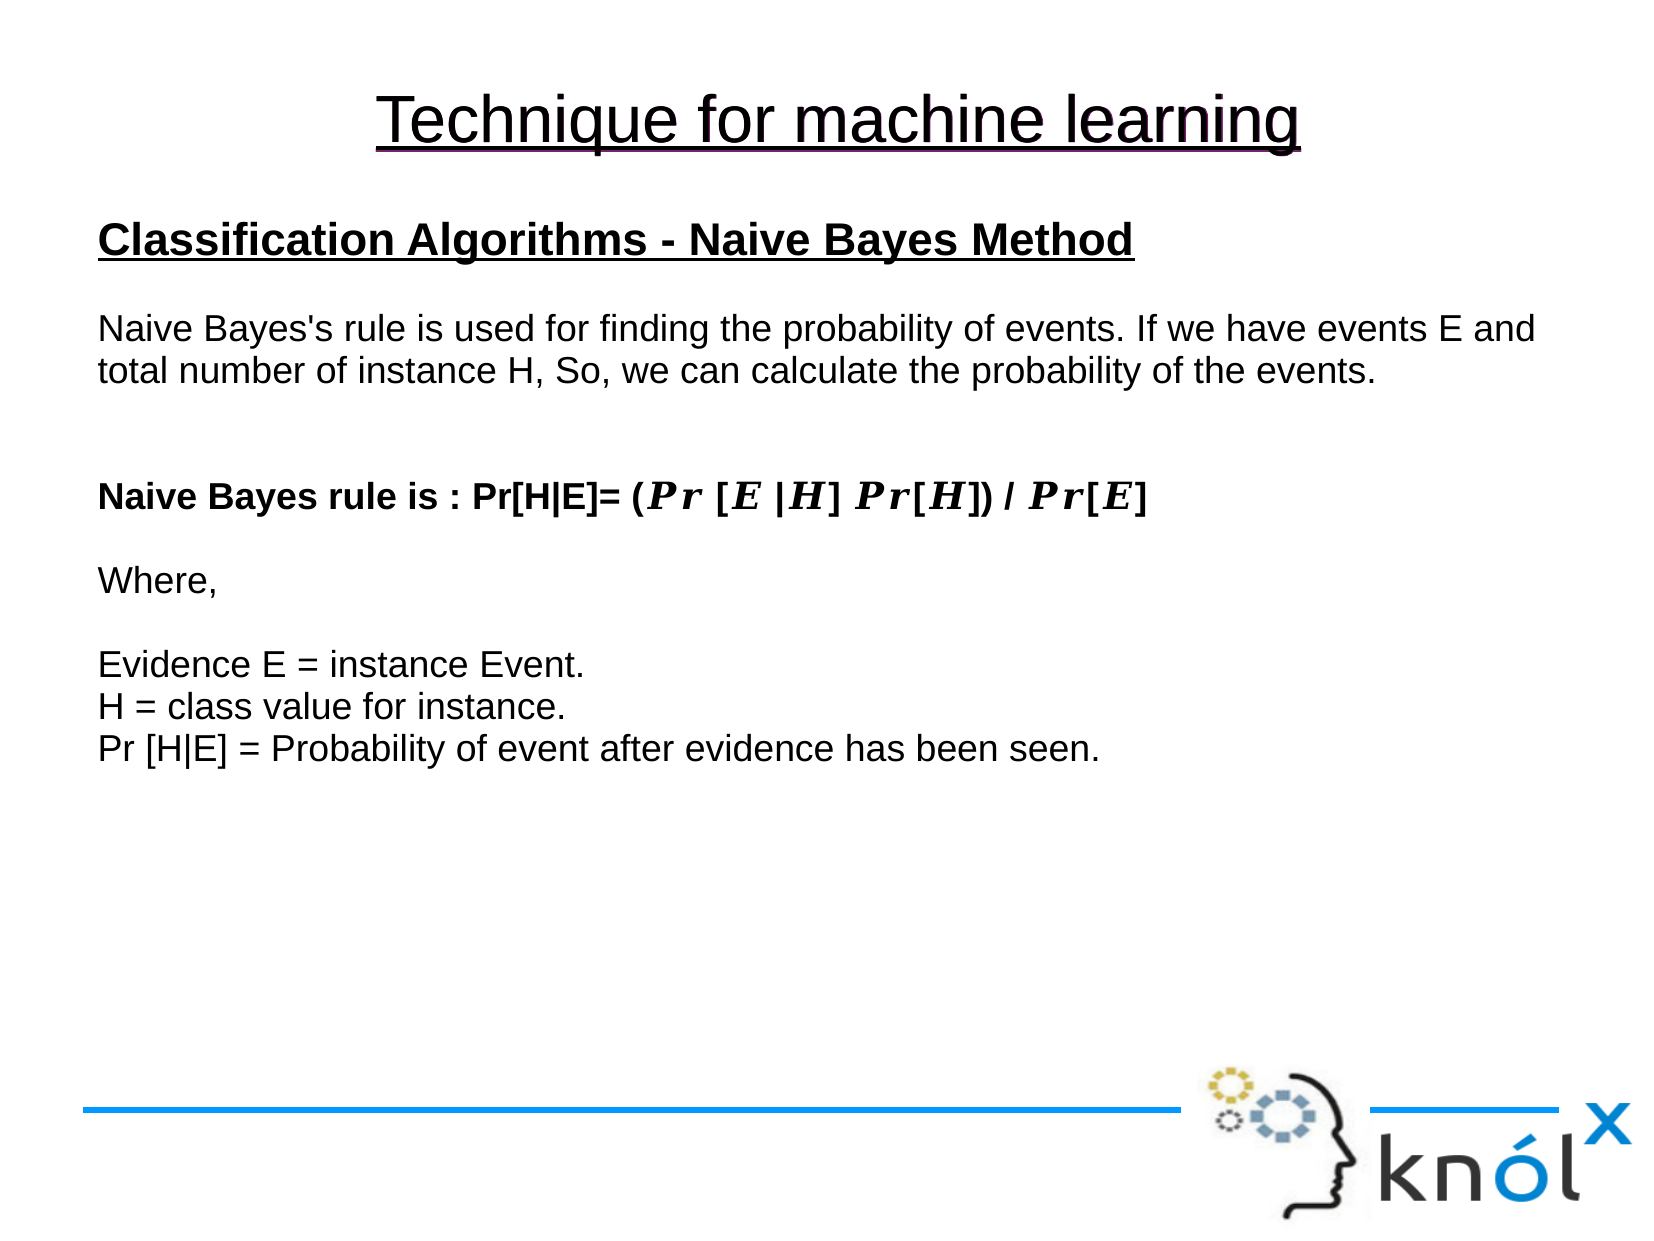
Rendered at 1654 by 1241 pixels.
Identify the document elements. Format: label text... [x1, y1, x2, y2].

picture [1196, 1064, 1643, 1229]
text_box Classification Algorithms - Naive Bayes Method Naive Bayes's rule is used for finding the probability of events. If we have events E and total number of instance H, So, we can calculate the probability of the events. Naive Bayes rule is : Pr[H|E]= (𝑷𝒓 [𝑬 |𝑯] 𝑷𝒓[𝑯]) / 𝑷𝒓[𝑬] Where, Evidence E = instance Event. H = class value for instance. Pr [H|E] = Probability of event after evidence has been seen. [82, 206, 1608, 1029]
subtitle Technique for machine learning [82, 49, 1571, 189]
